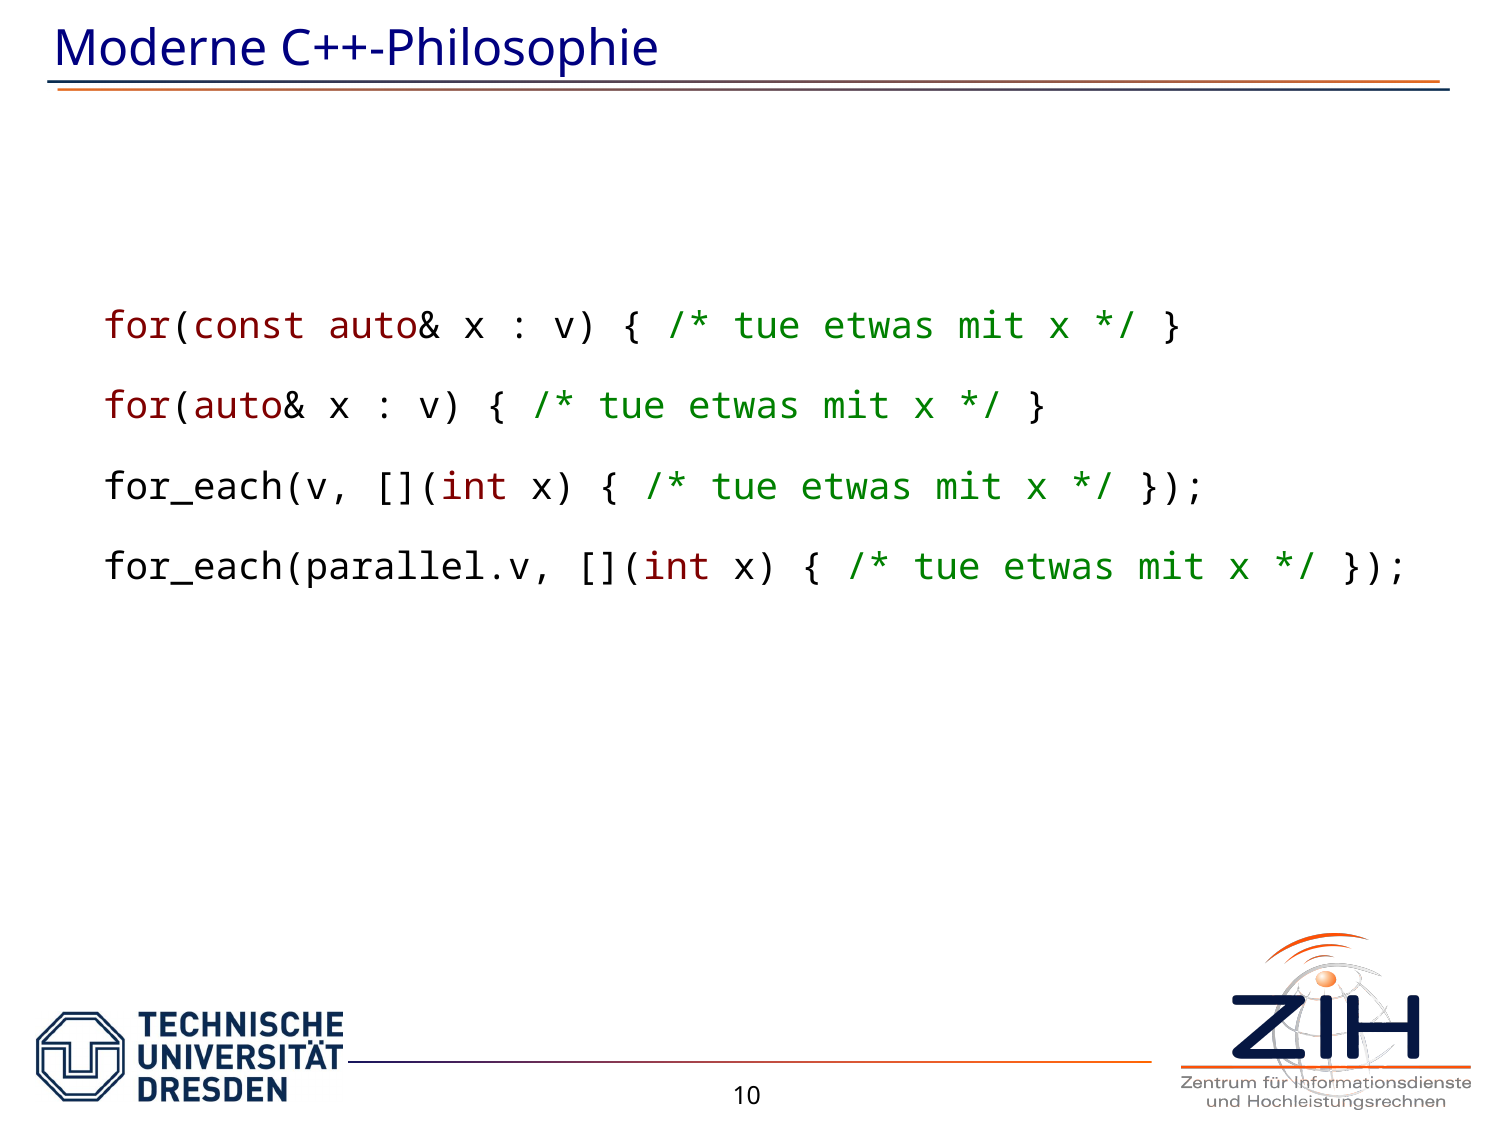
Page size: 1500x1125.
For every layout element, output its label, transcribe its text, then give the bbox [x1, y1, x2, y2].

picture [47, 80, 1450, 91]
list for(const auto& x : v) { /* tue etwas mit x */ } for(auto& x : v) { /* tue etwas mit x */ } for_each(v, [](int x) { /* tue etwas mit x */ }); for_each(parallel.v, [](int x) { /* tue etwas mit x */ }); [29, 118, 1418, 771]
picture [1181, 933, 1471, 1110]
picture [35, 1011, 343, 1102]
title Moderne C++-Philosophie [53, 12, 1453, 81]
